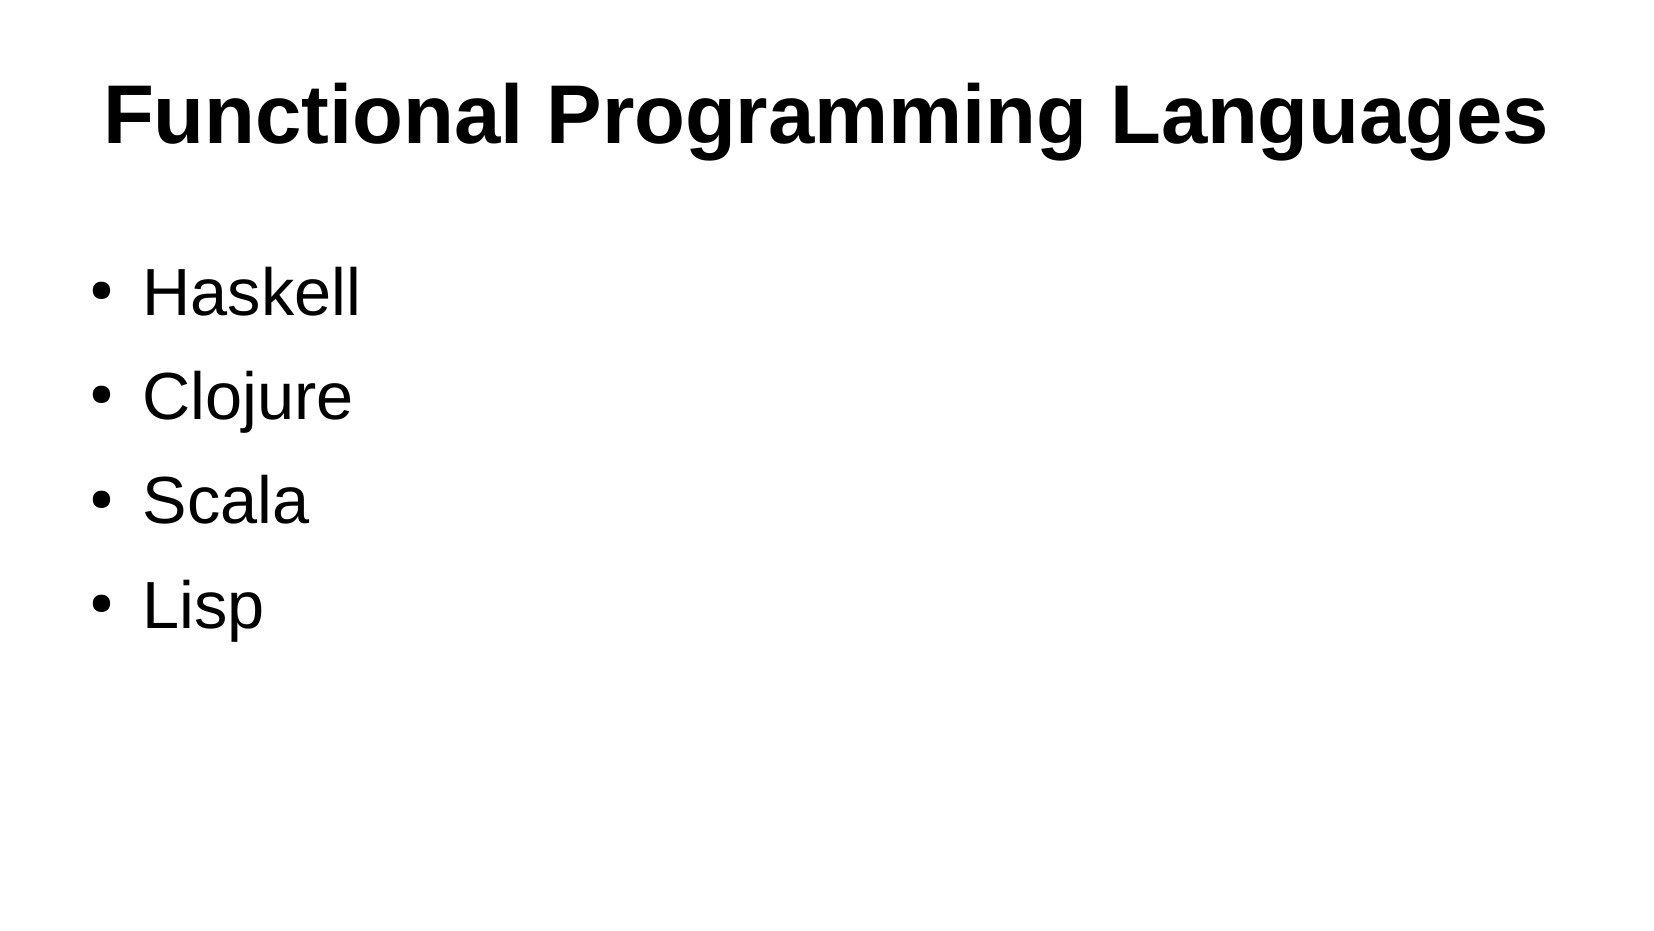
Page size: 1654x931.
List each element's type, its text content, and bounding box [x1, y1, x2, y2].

title Functional Programming Languages [82, 37, 1571, 193]
list Haskell Clojure Scala Lisp [71, 255, 1561, 795]
